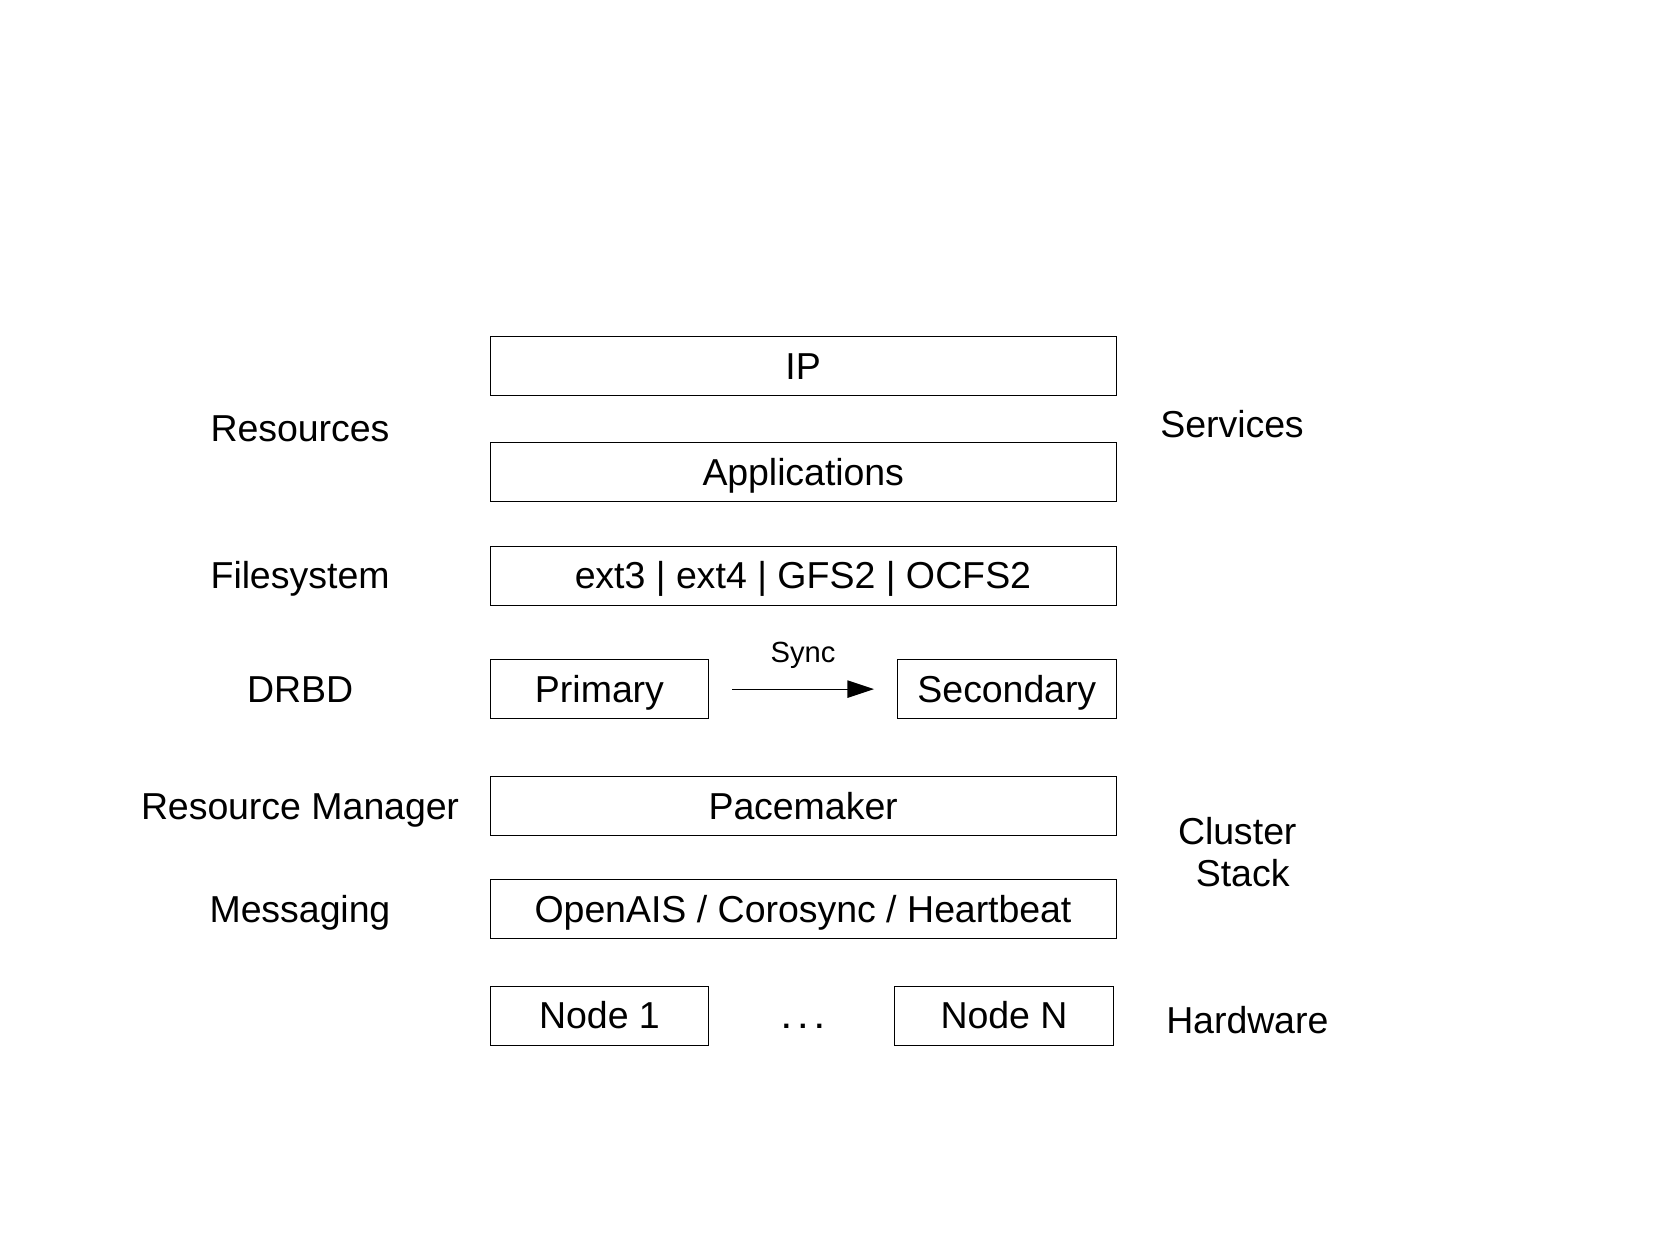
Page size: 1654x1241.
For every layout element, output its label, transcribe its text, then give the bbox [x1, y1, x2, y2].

text_box ext3 | ext4 | GFS2 | OCFS2 [490, 546, 1117, 606]
text_box Applications [490, 442, 1117, 502]
text_box Hardware [1151, 992, 1344, 1049]
text_box OpenAIS / Corosync / Heartbeat [490, 879, 1117, 939]
text_box Resource Manager [126, 777, 474, 835]
text_box Messaging [194, 881, 406, 938]
text_box IP [490, 336, 1117, 396]
text_box Secondary [897, 659, 1117, 719]
text_box Node N [894, 986, 1114, 1046]
text_box Filesystem [195, 547, 405, 605]
text_box Primary [490, 659, 709, 719]
text_box . . . [767, 994, 839, 1042]
text_box Pacemaker [490, 776, 1117, 836]
text_box Cluster Stack [1163, 803, 1323, 902]
text_box DRBD [232, 660, 368, 718]
text_box Services [1145, 395, 1319, 453]
text_box Node 1 [490, 986, 709, 1046]
text_box Resources [195, 399, 405, 457]
text_box Sync [755, 628, 851, 676]
